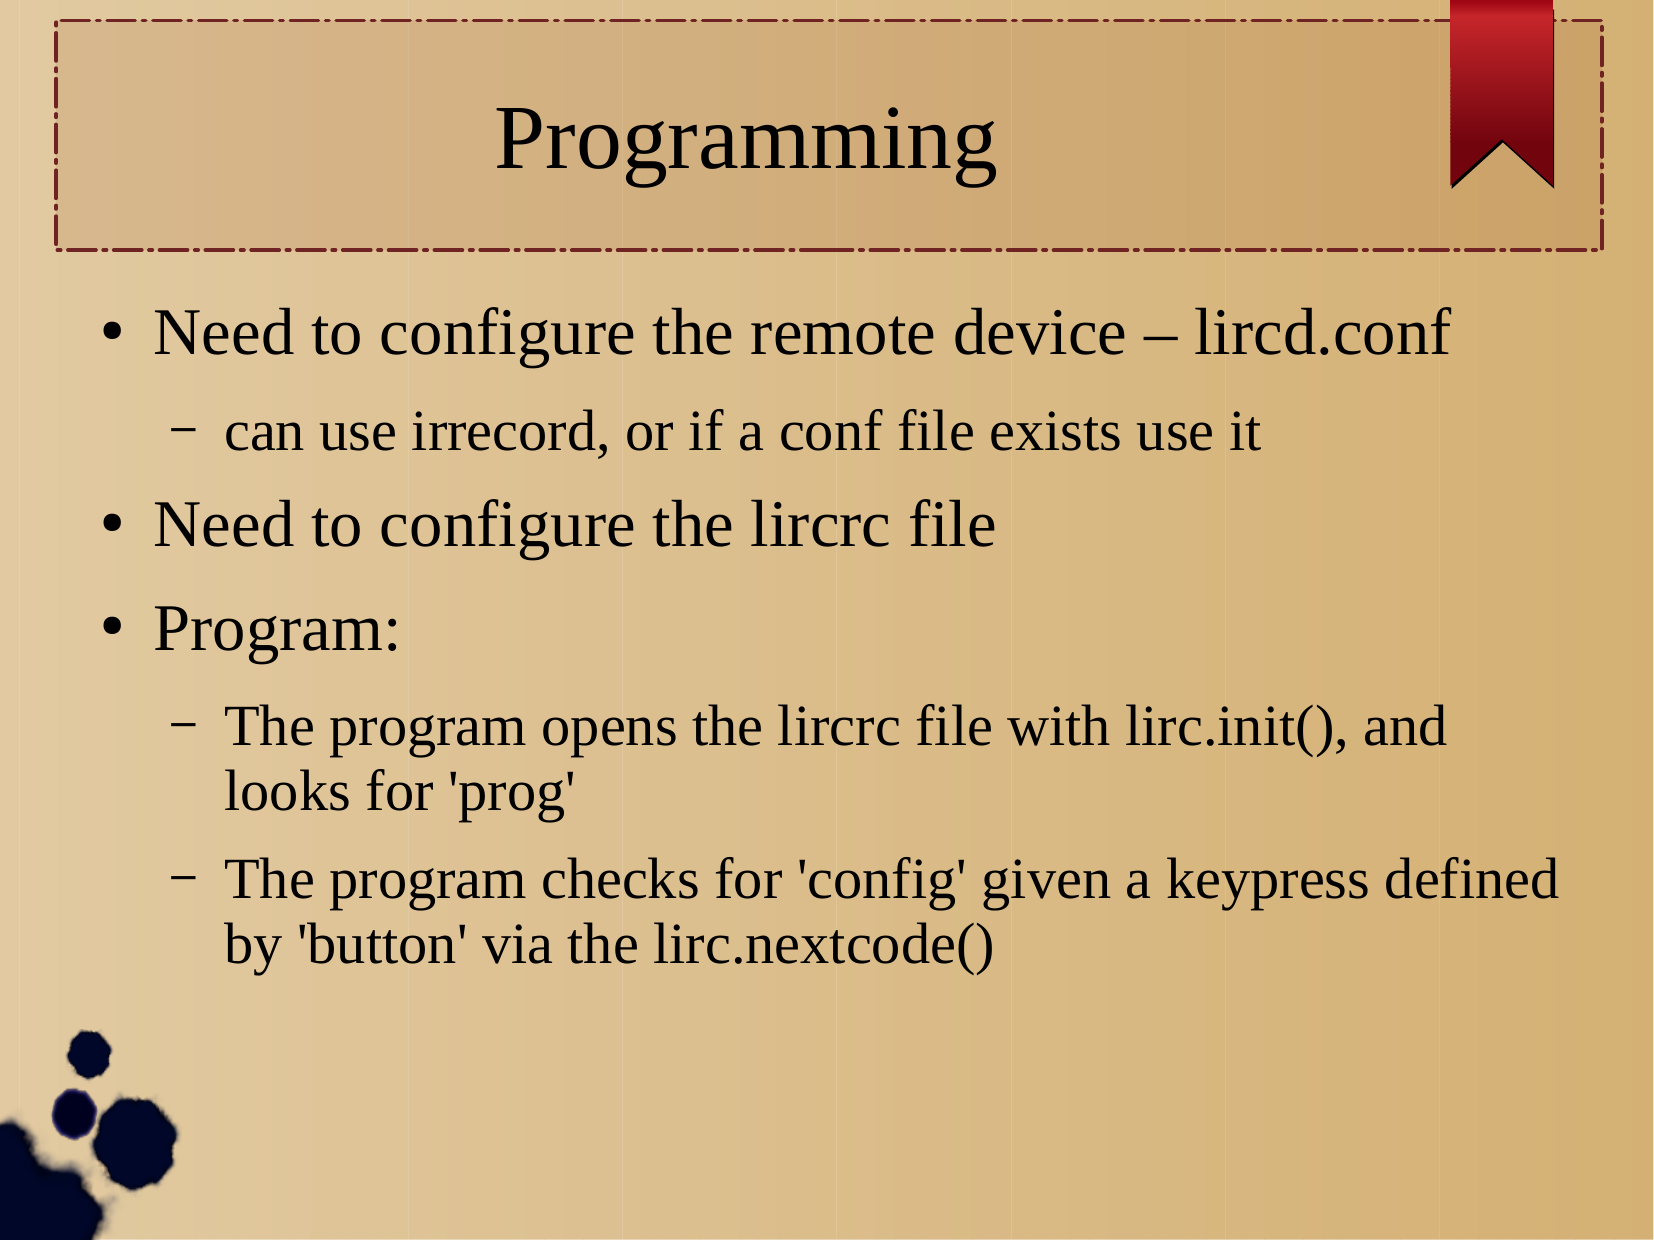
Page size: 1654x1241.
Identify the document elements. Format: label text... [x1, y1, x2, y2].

title Programming [82, 47, 1412, 229]
list Need to configure the remote device – lircd.conf can use irrecord, or if a conf file exists use it Need to configure the lircrc file Program: The program opens the lircrc file with lirc.init(), and looks for 'prog' The program checks for 'config' given a keypress defined by 'button' via the lirc.nextcode() [82, 295, 1571, 1015]
